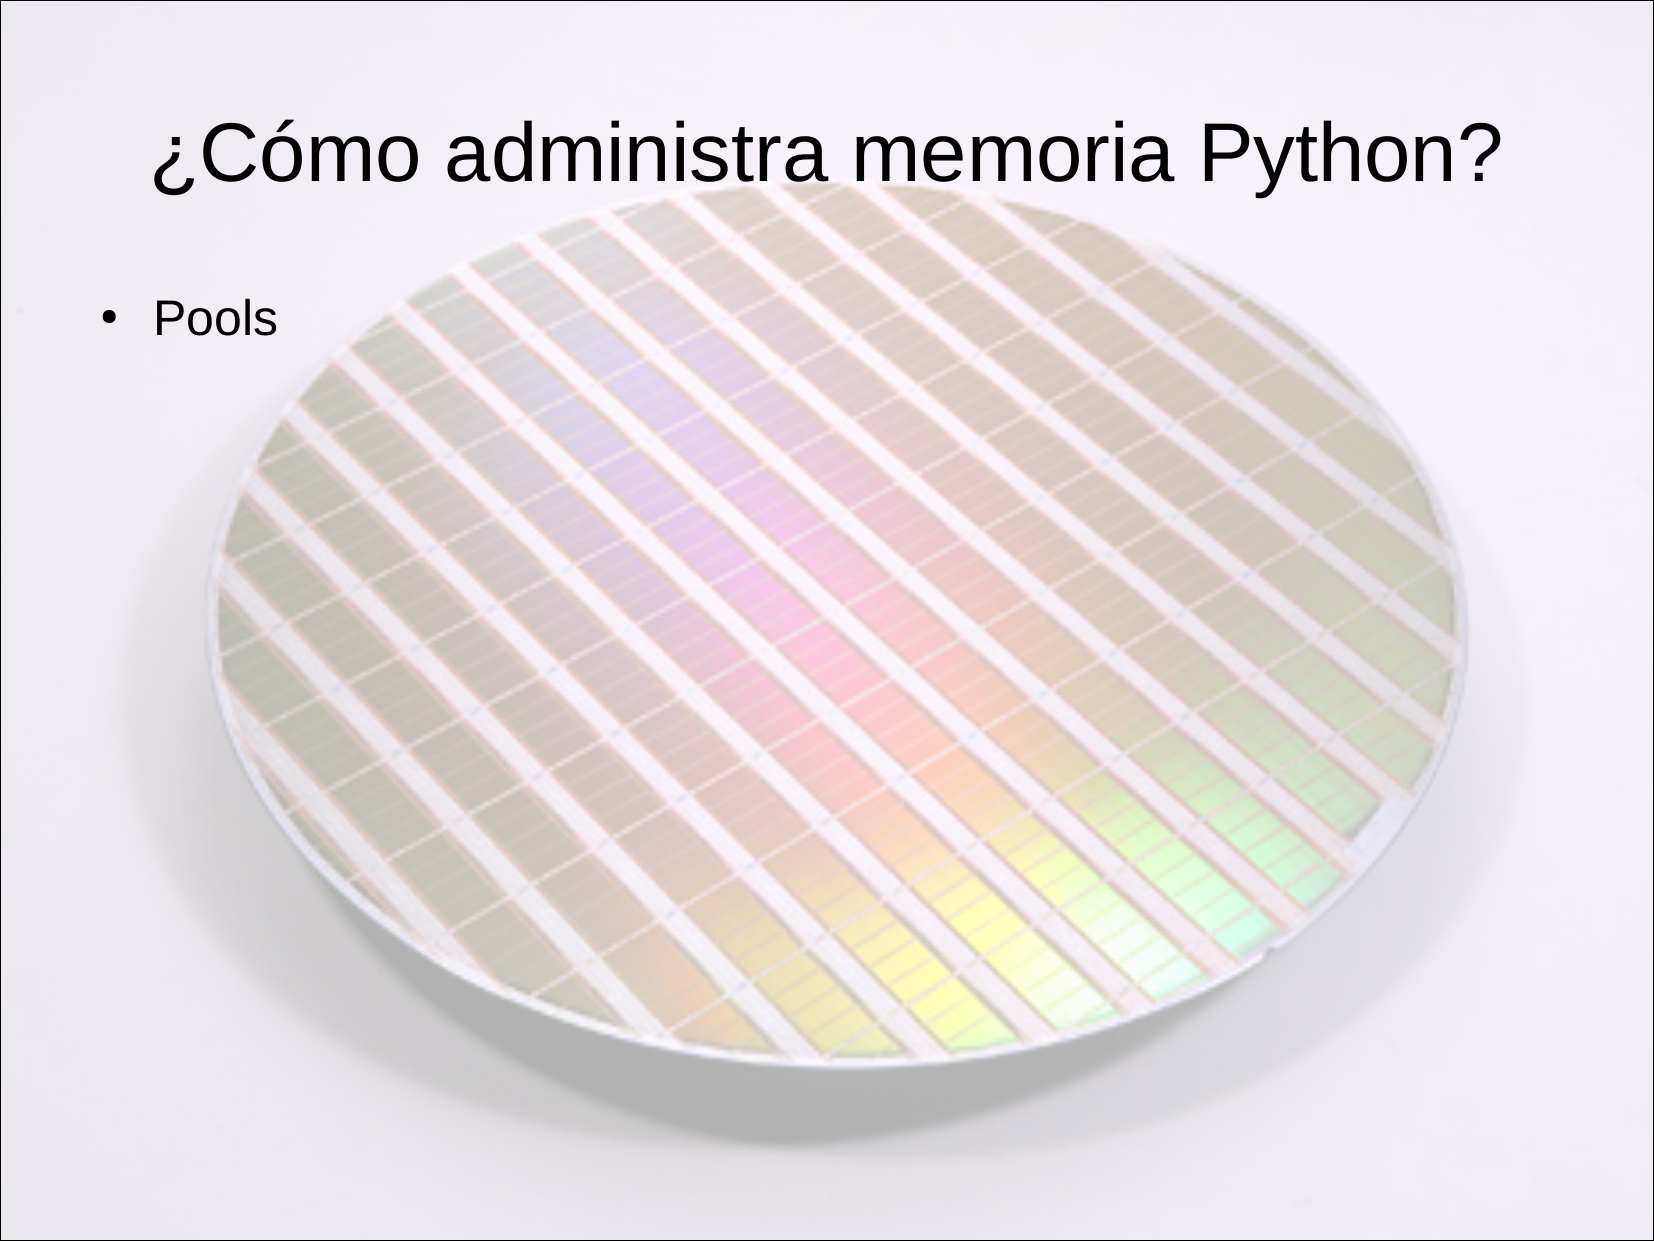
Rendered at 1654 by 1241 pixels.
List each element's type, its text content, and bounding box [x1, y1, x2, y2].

text_box [0, 0, 1654, 1241]
list Pools [82, 290, 1571, 1109]
title ¿Cómo administra memoria Python? [82, 49, 1571, 257]
